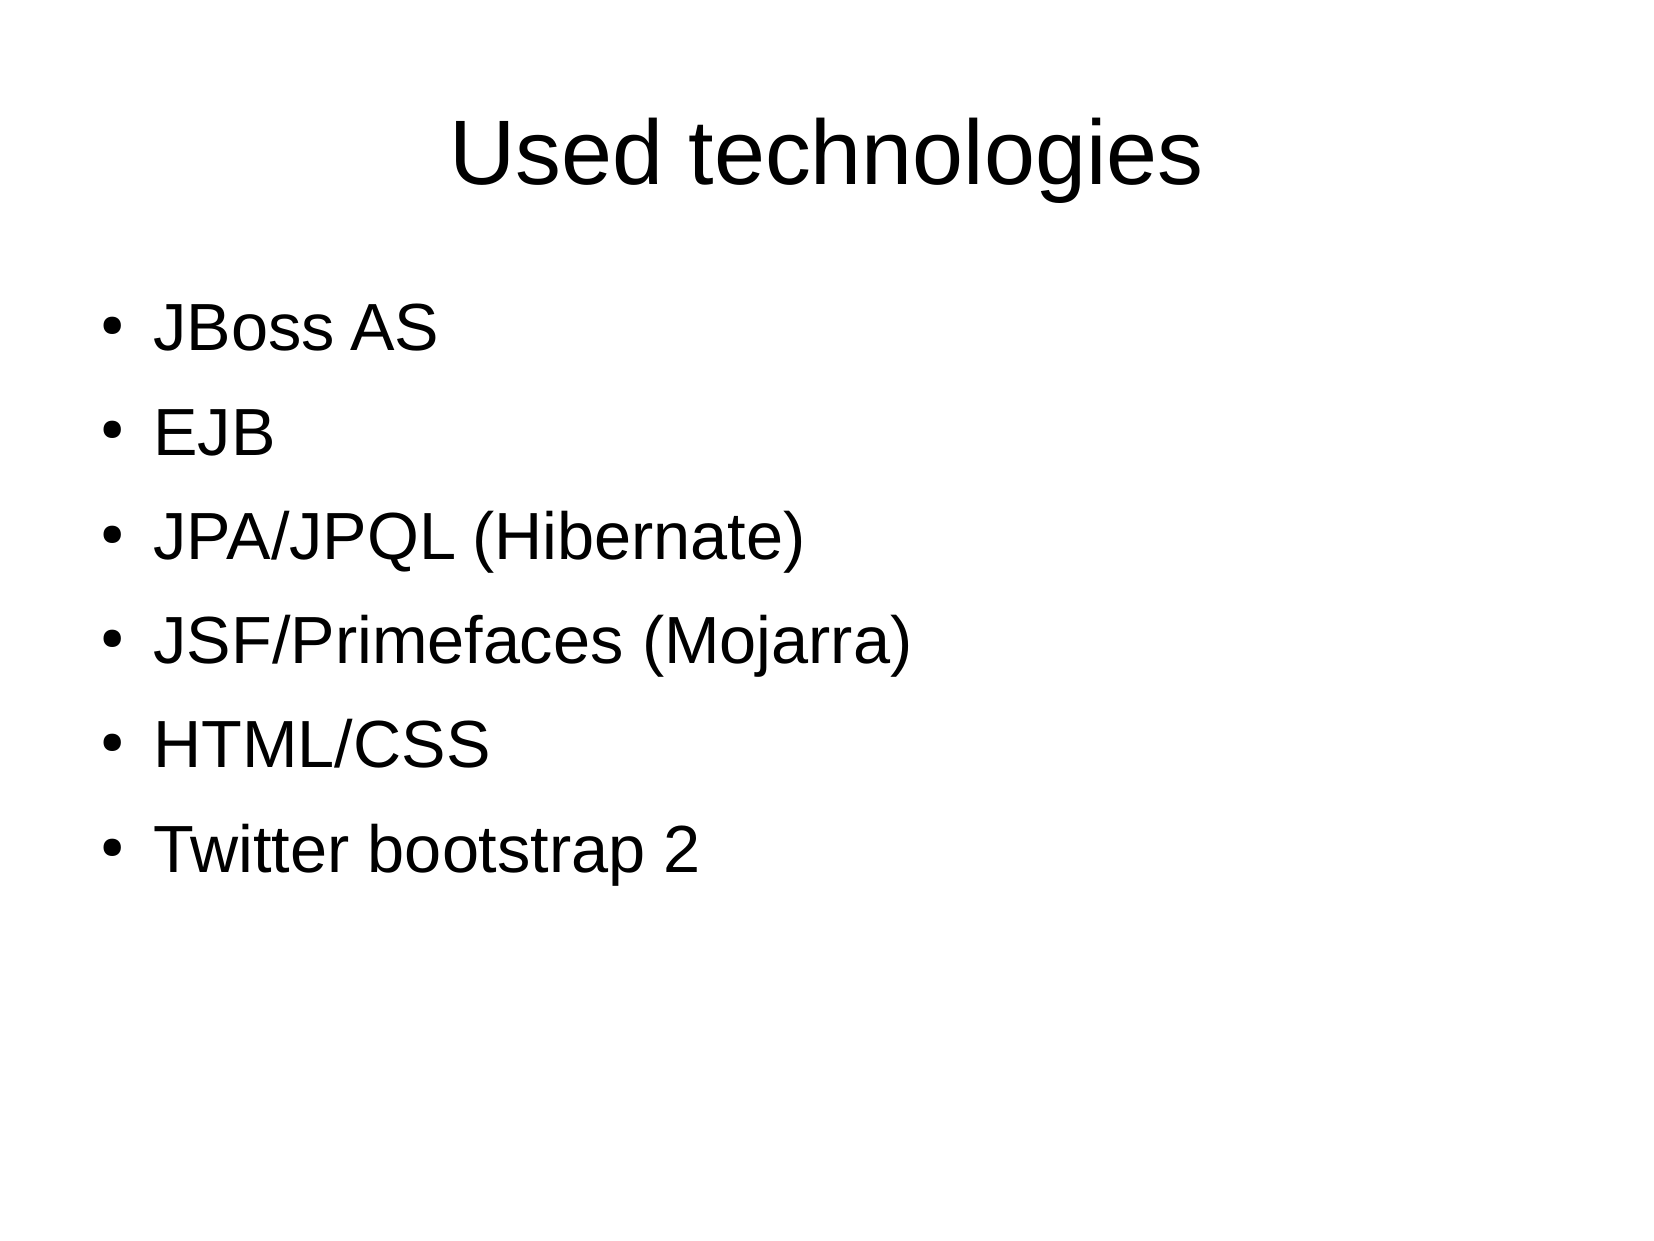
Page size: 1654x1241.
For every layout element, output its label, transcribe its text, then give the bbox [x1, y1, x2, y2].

title Used technologies [82, 49, 1571, 257]
list JBoss AS EJB JPA/JPQL (Hibernate) JSF/Primefaces (Mojarra) HTML/CSS Twitter bootstrap 2 [82, 290, 1571, 1010]
